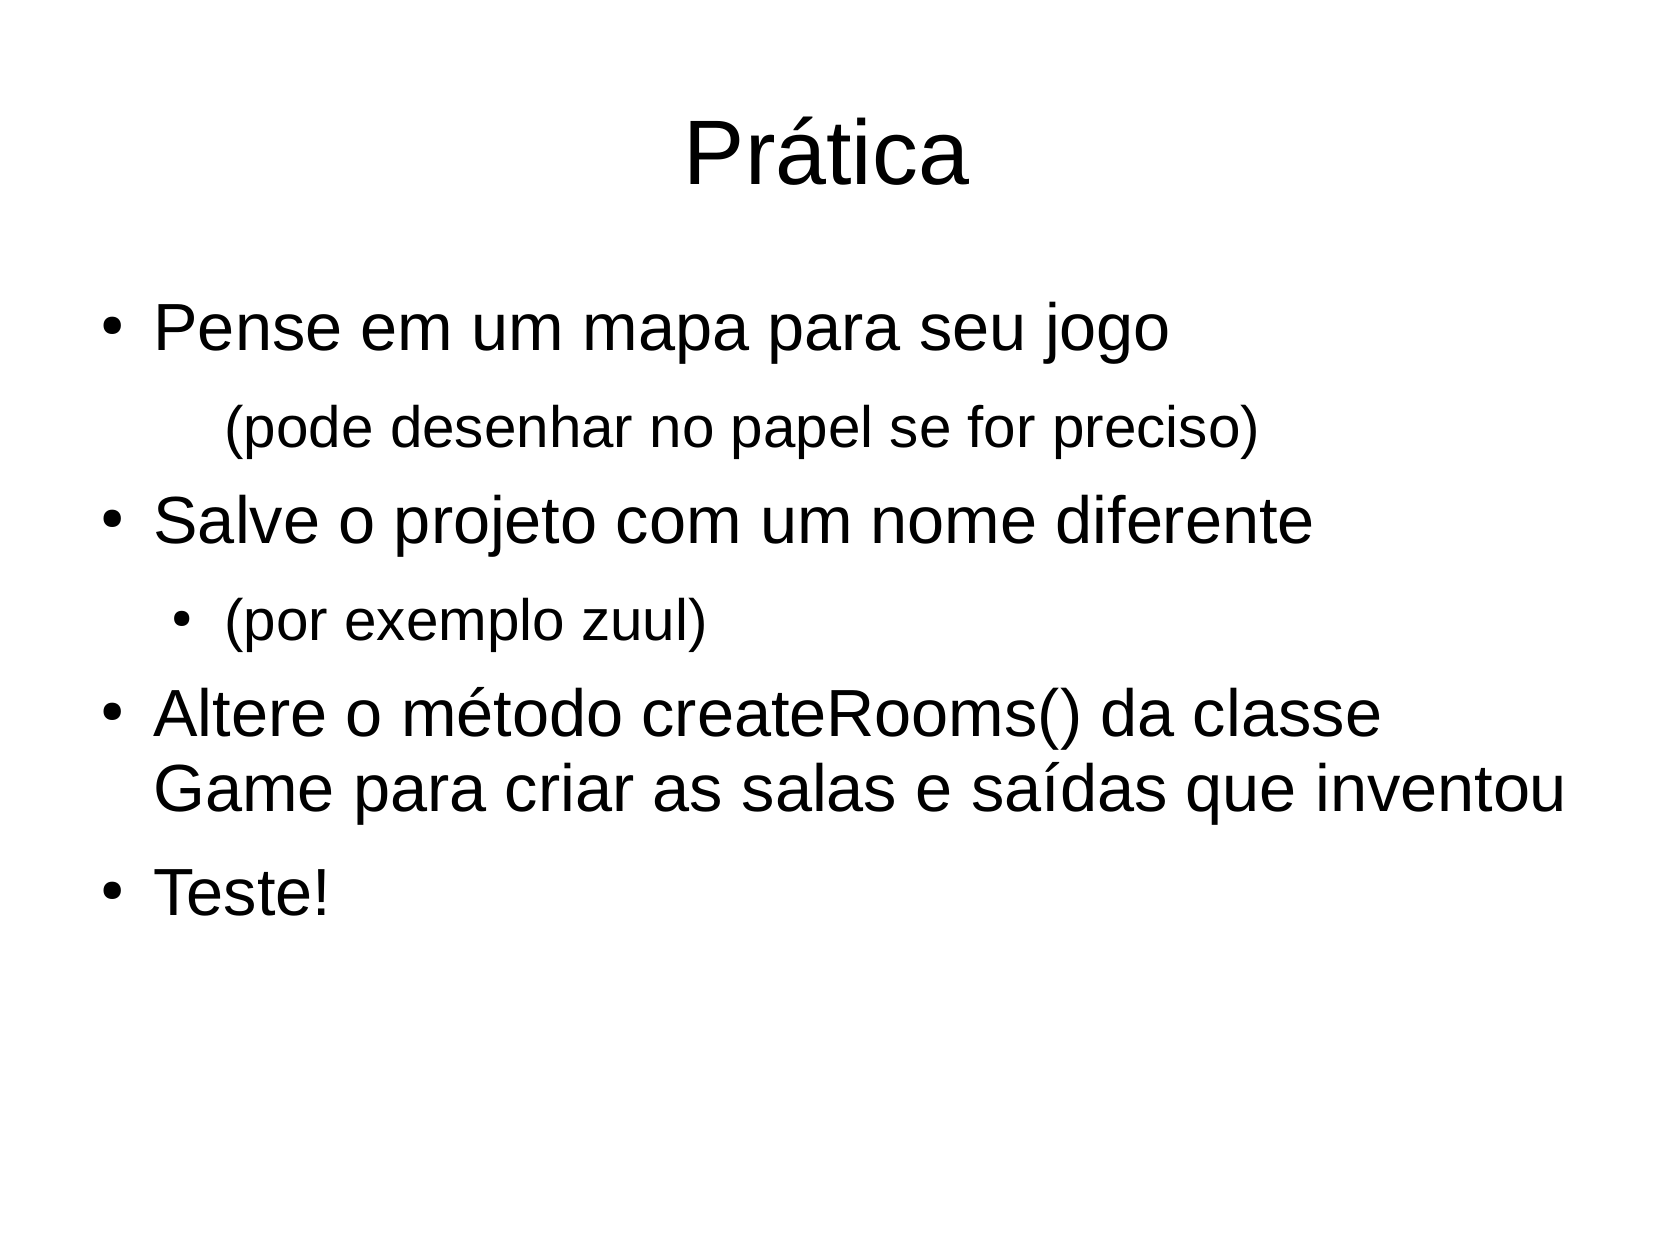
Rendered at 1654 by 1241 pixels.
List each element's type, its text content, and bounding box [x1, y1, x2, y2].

list Pense em um mapa para seu jogo (pode desenhar no papel se for preciso) Salve o projeto com um nome diferente (por exemplo zuul) Altere o método createRooms() da classe Game para criar as salas e saídas que inventou Teste! [82, 290, 1571, 1109]
title Prática [82, 49, 1571, 257]
